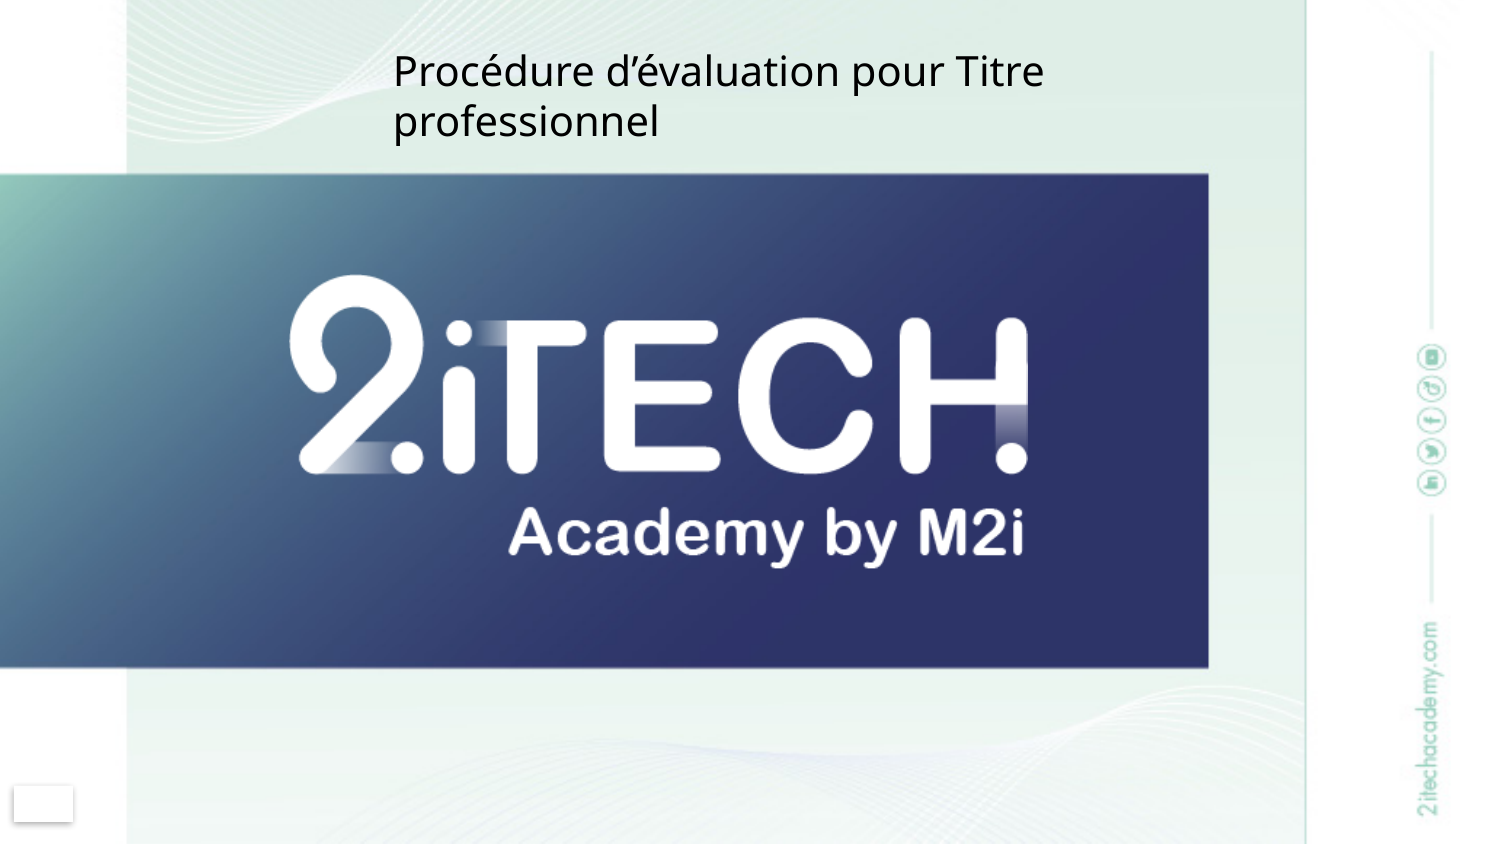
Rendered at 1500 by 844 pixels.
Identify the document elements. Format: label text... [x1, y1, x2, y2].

picture [0, 0, 1500, 844]
text_box Procédure d’évaluation pour Titre professionnel [378, 37, 1243, 153]
